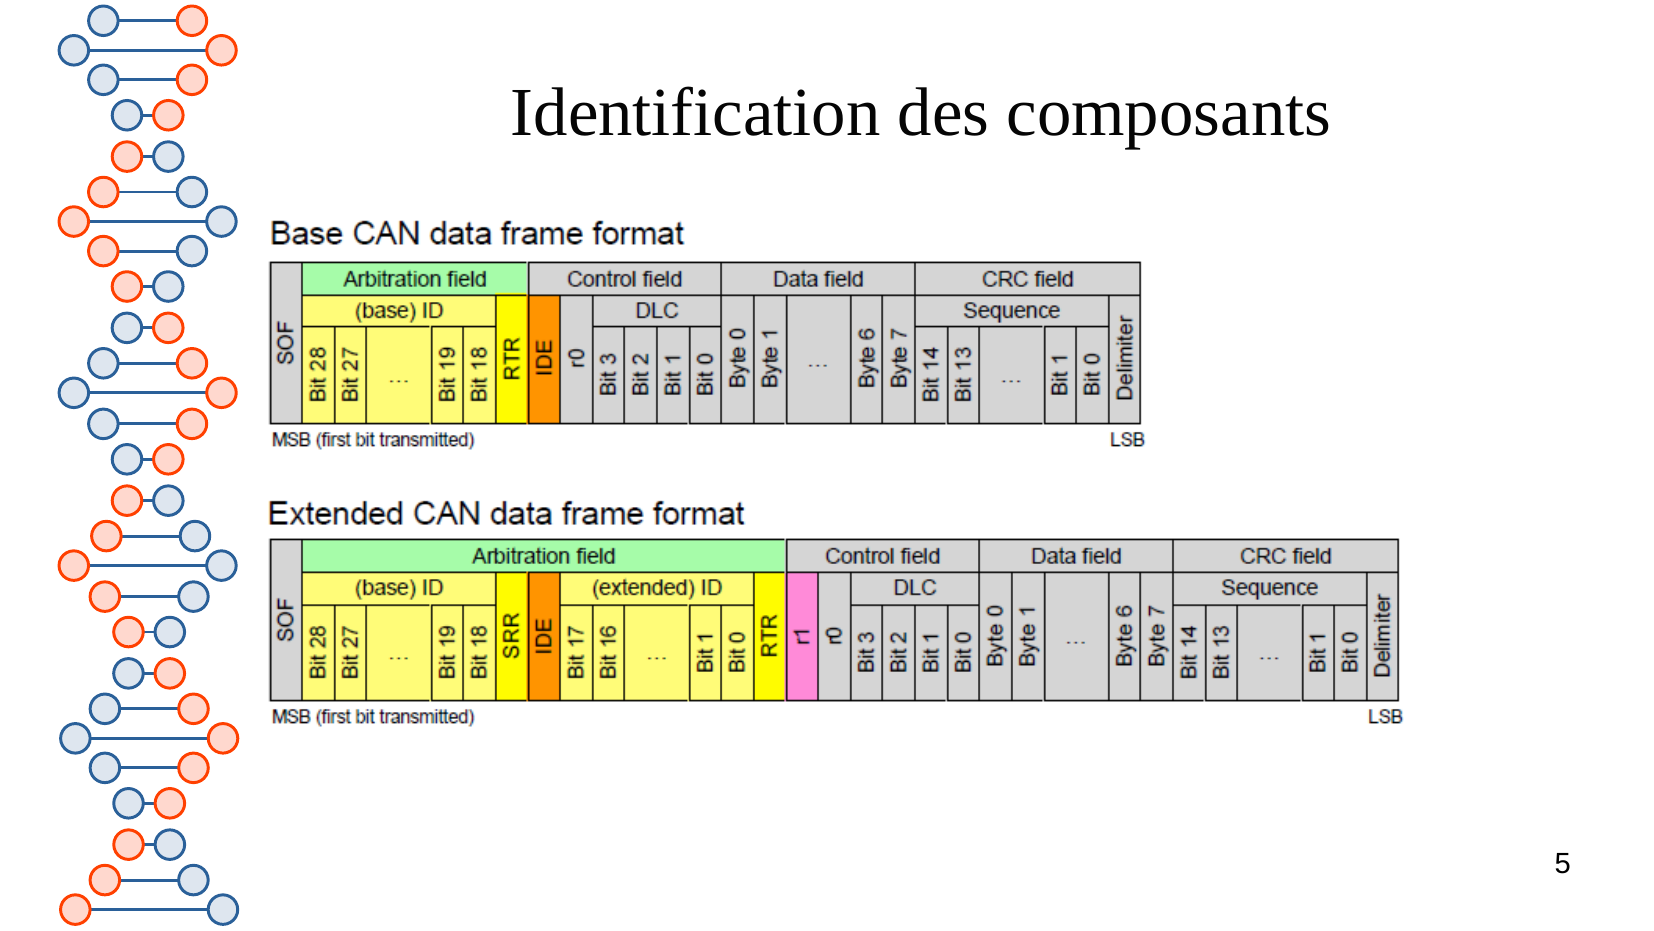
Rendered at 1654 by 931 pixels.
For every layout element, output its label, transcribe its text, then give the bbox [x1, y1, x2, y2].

title Identification des composants [265, 35, 1595, 189]
picture [253, 204, 1418, 733]
